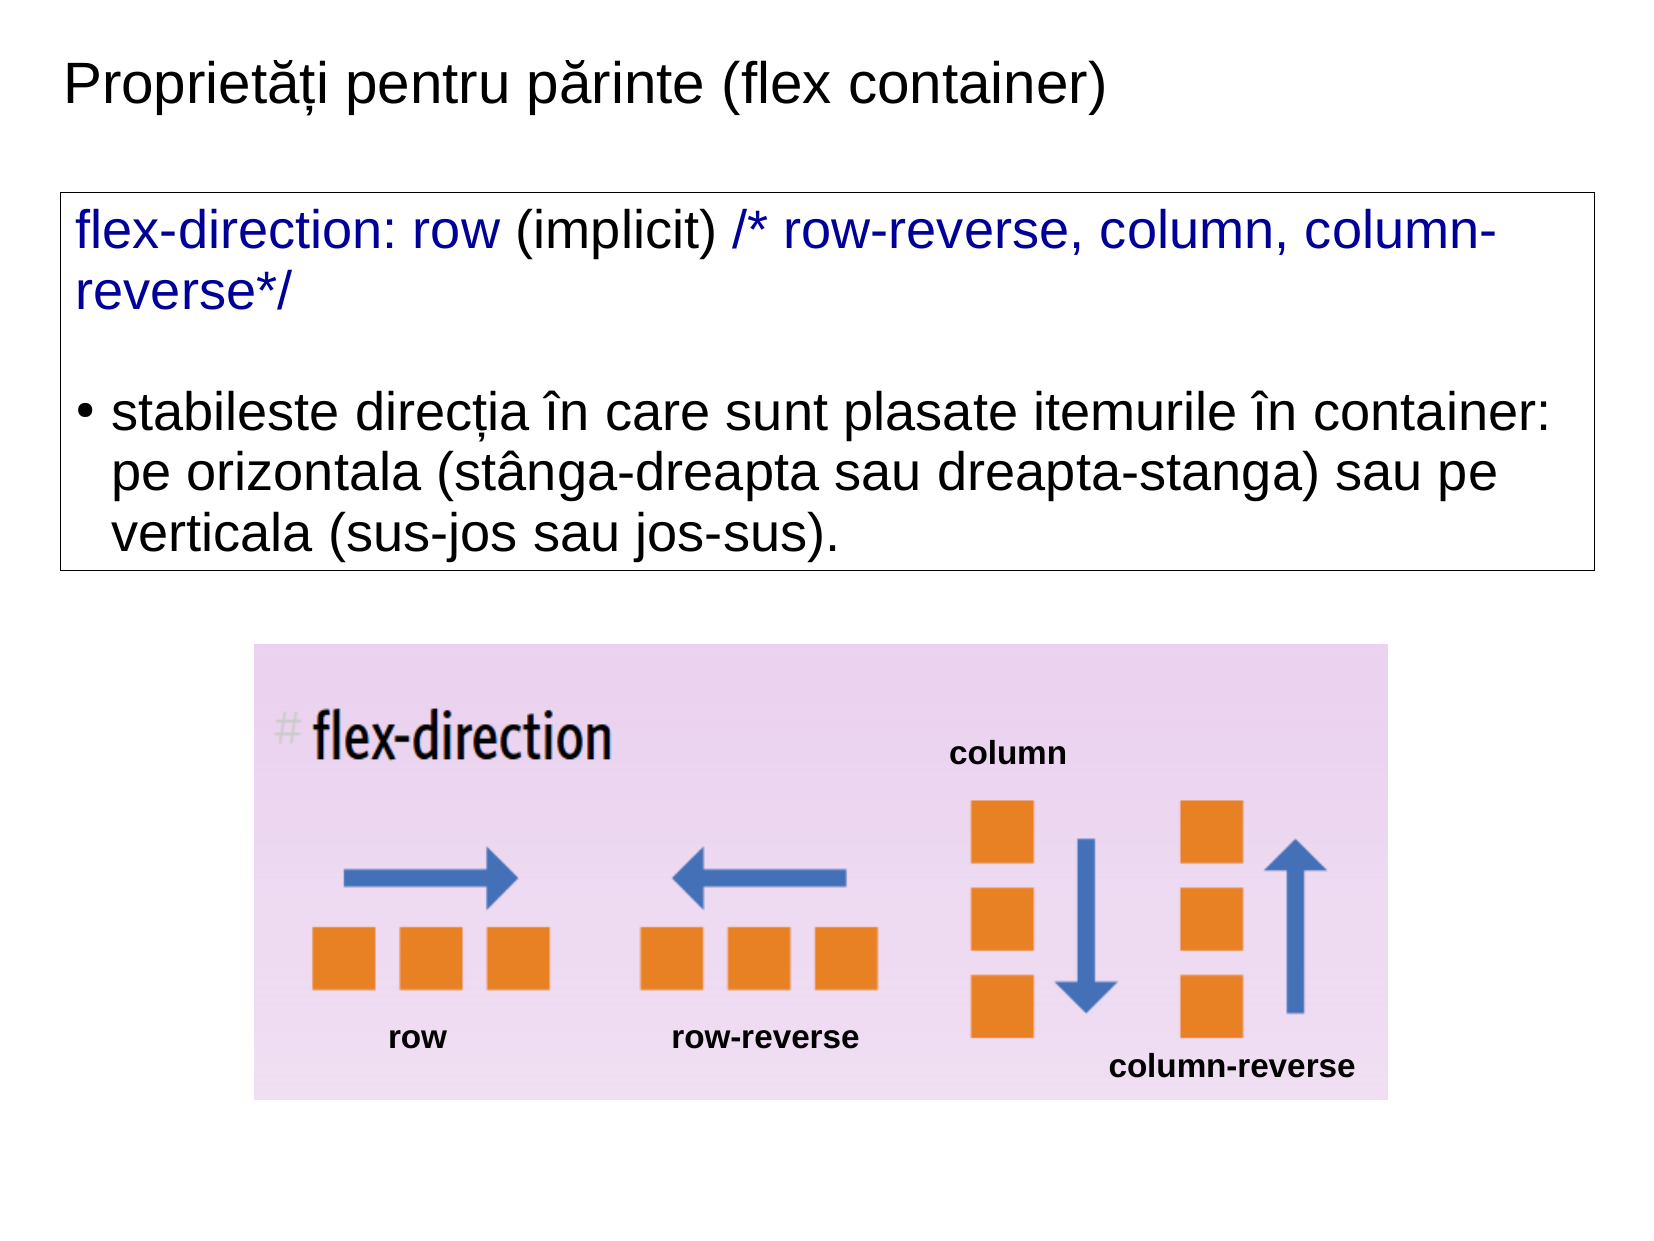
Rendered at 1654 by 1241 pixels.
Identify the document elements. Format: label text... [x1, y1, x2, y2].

text_box column-reverse [1093, 1040, 1371, 1093]
text_box flex-direction: row (implicit) /* row-reverse, column, column-reverse*/ stabileste direcția în care sunt plasate itemurile în container: pe orizontala (stânga-dreapta sau dreapta-stanga) sau pe verticala (sus-jos sau jos-sus). [60, 192, 1595, 571]
picture [254, 644, 1388, 1100]
text_box row [373, 1010, 462, 1063]
text_box column [934, 727, 1082, 780]
text_box row-reverse [656, 1010, 875, 1063]
text_box Proprietăți pentru părinte (flex container) [48, 43, 1301, 144]
